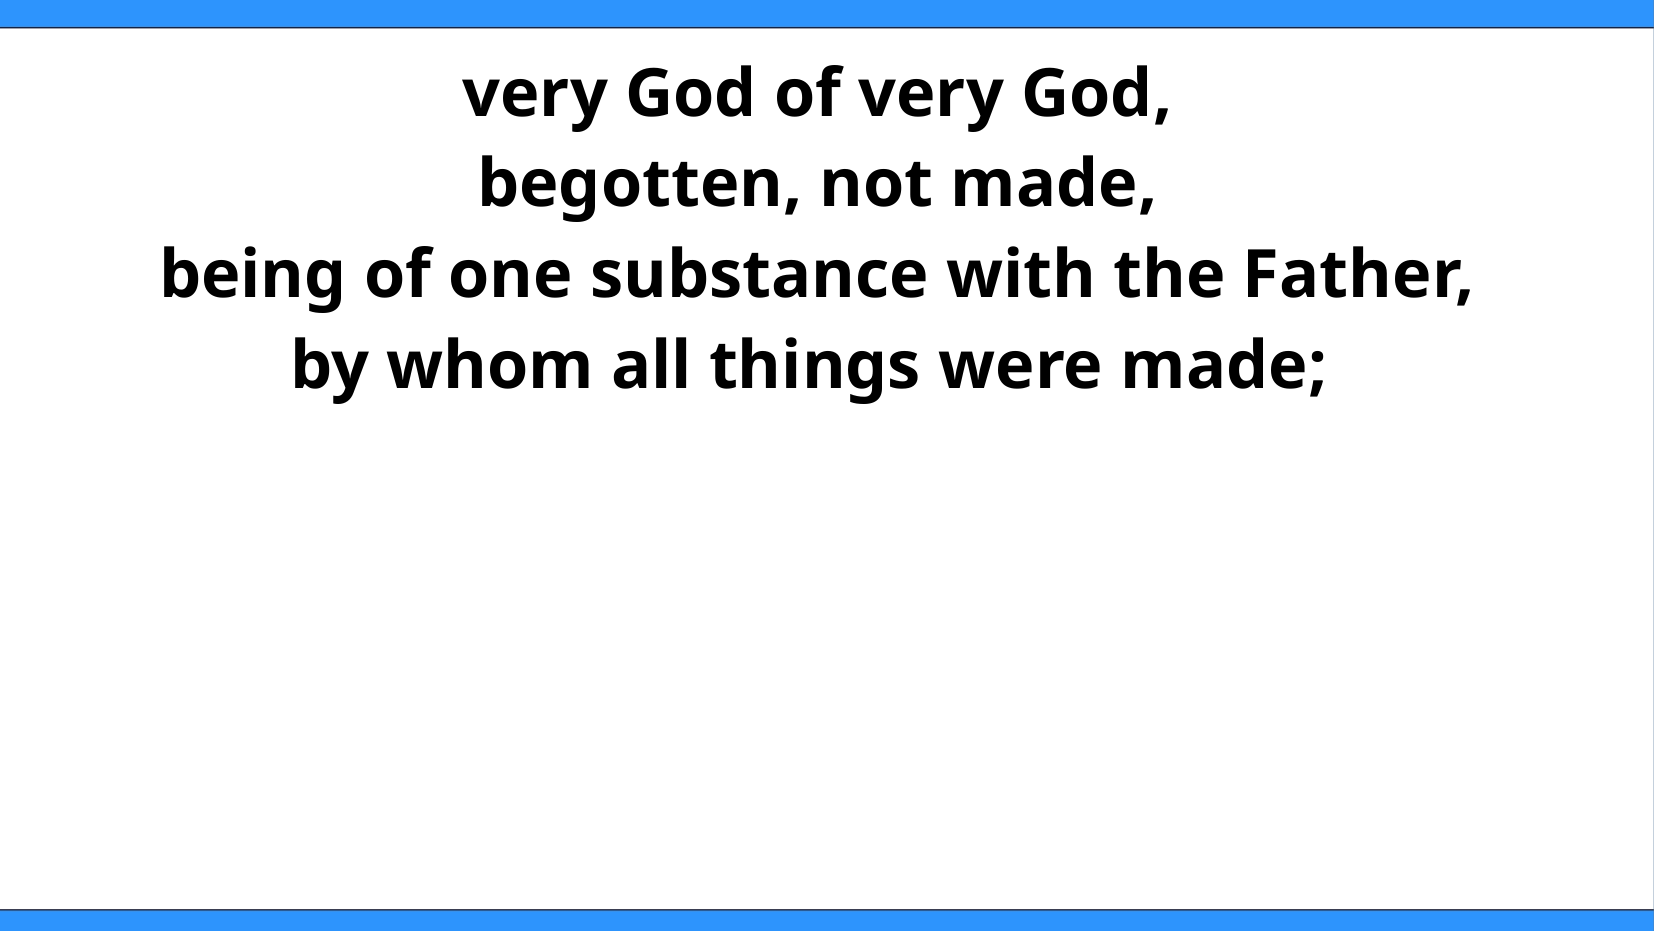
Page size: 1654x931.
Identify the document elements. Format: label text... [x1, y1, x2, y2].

picture [0, 0, 1654, 931]
text_box very God of very God, begotten, not made, being of one substance with the Father, by whom all things were made; [75, 37, 1561, 451]
